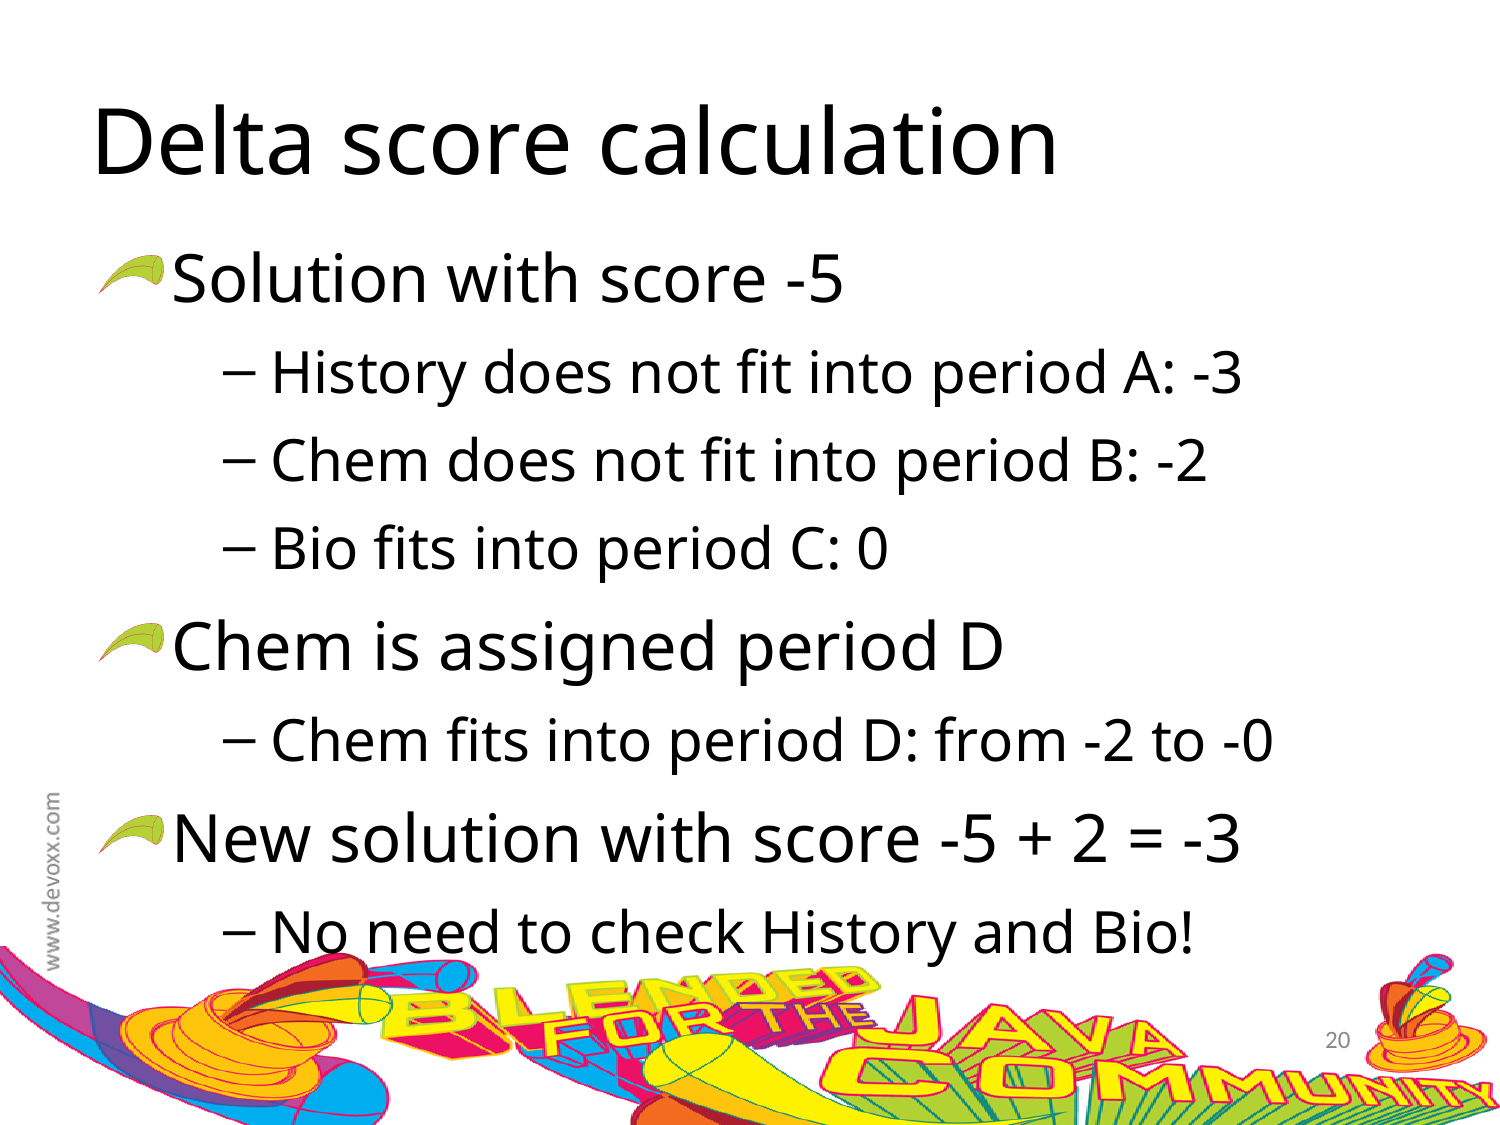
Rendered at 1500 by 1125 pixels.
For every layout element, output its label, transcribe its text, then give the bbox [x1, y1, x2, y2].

title Delta score calculation [75, 45, 1426, 224]
list Solution with score -5 History does not fit into period A: -3 Chem does not fit into period B: -2 Bio fits into period C: 0 Chem is assigned period D Chem fits into period D: from -2 to -0 New solution with score -5 + 2 = -3 No need to check History and Bio! [75, 224, 1463, 990]
picture [0, 757, 1500, 1125]
